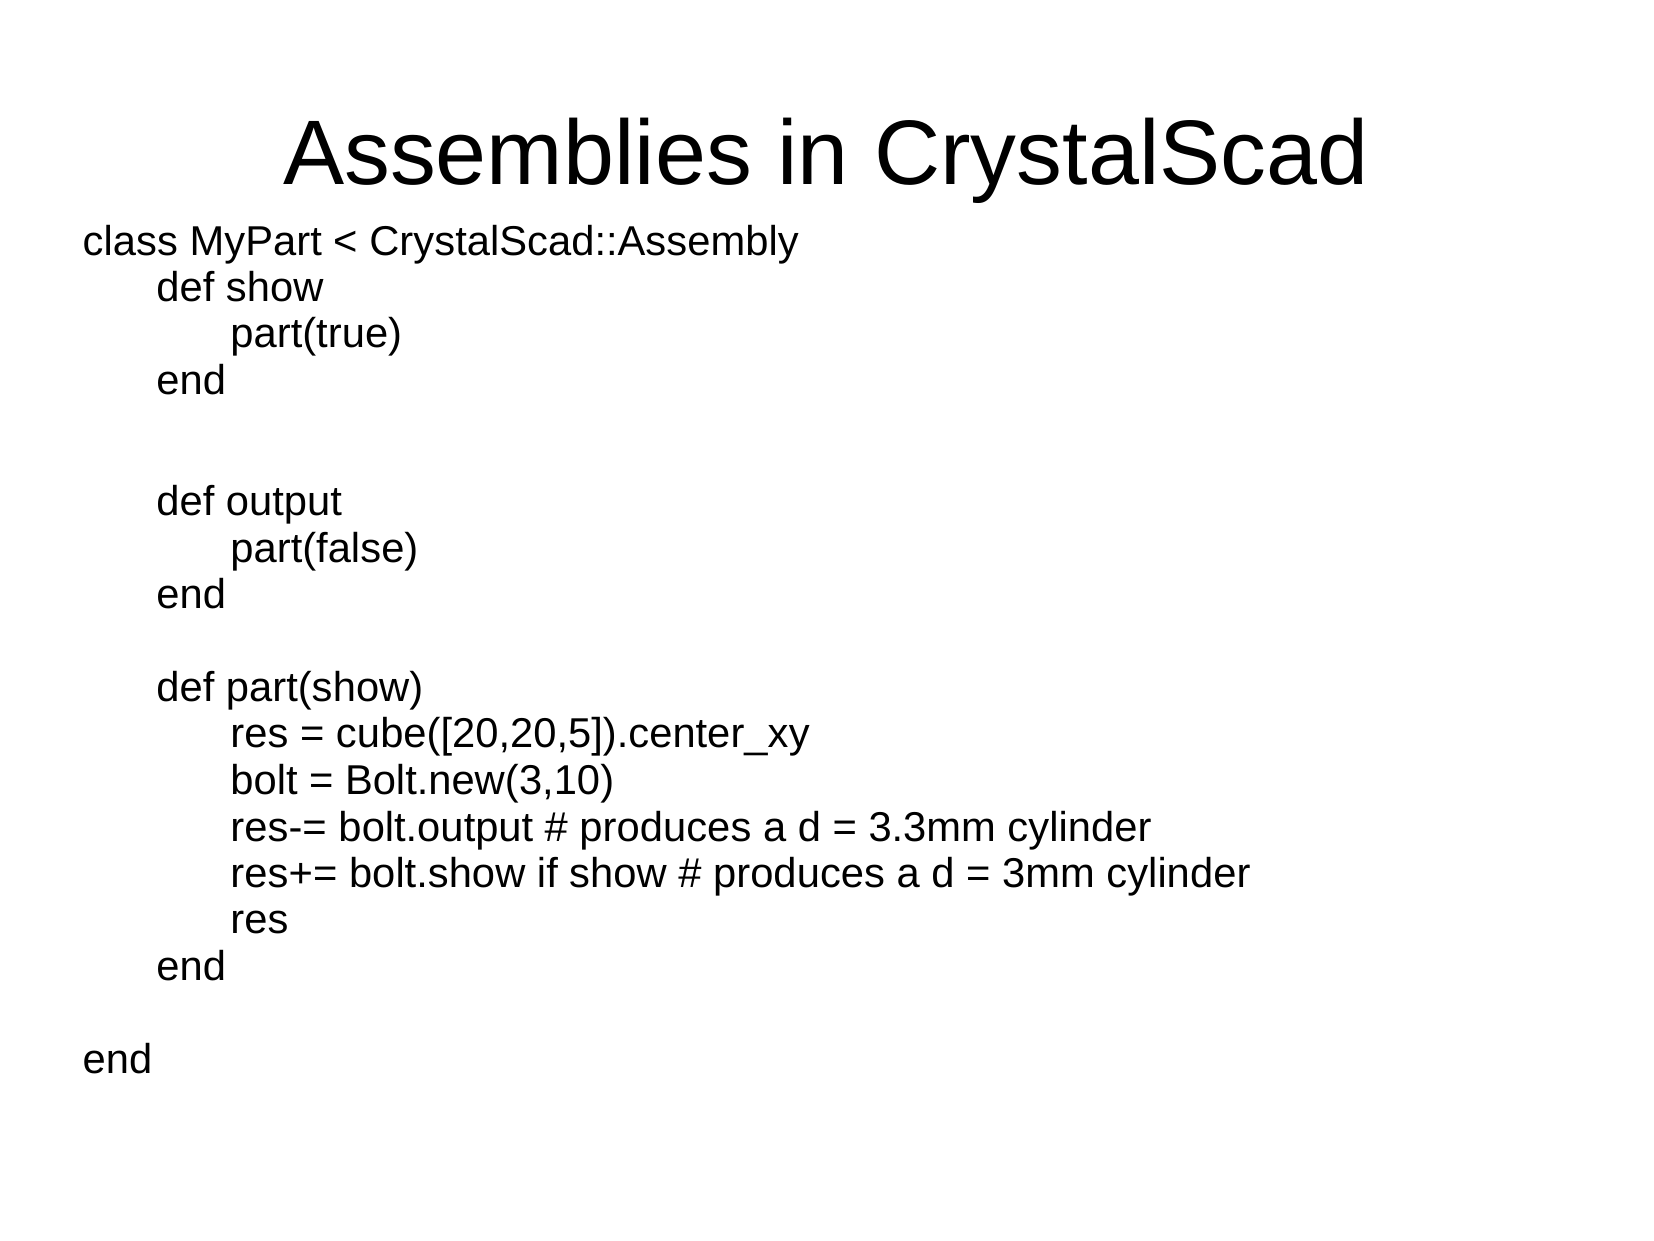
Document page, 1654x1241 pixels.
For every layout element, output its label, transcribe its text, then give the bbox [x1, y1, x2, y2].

title Assemblies in CrystalScad [82, 49, 1571, 217]
subtitle class MyPart < CrystalScad::Assembly def show part(true) end def output part(false) end def part(show) res = cube([20,20,5]).center_xy bolt = Bolt.new(3,10) res-= bolt.output # produces a d = 3.3mm cylinder res+= bolt.show if show # produces a d = 3mm cylinder res end end [82, 217, 1571, 1083]
